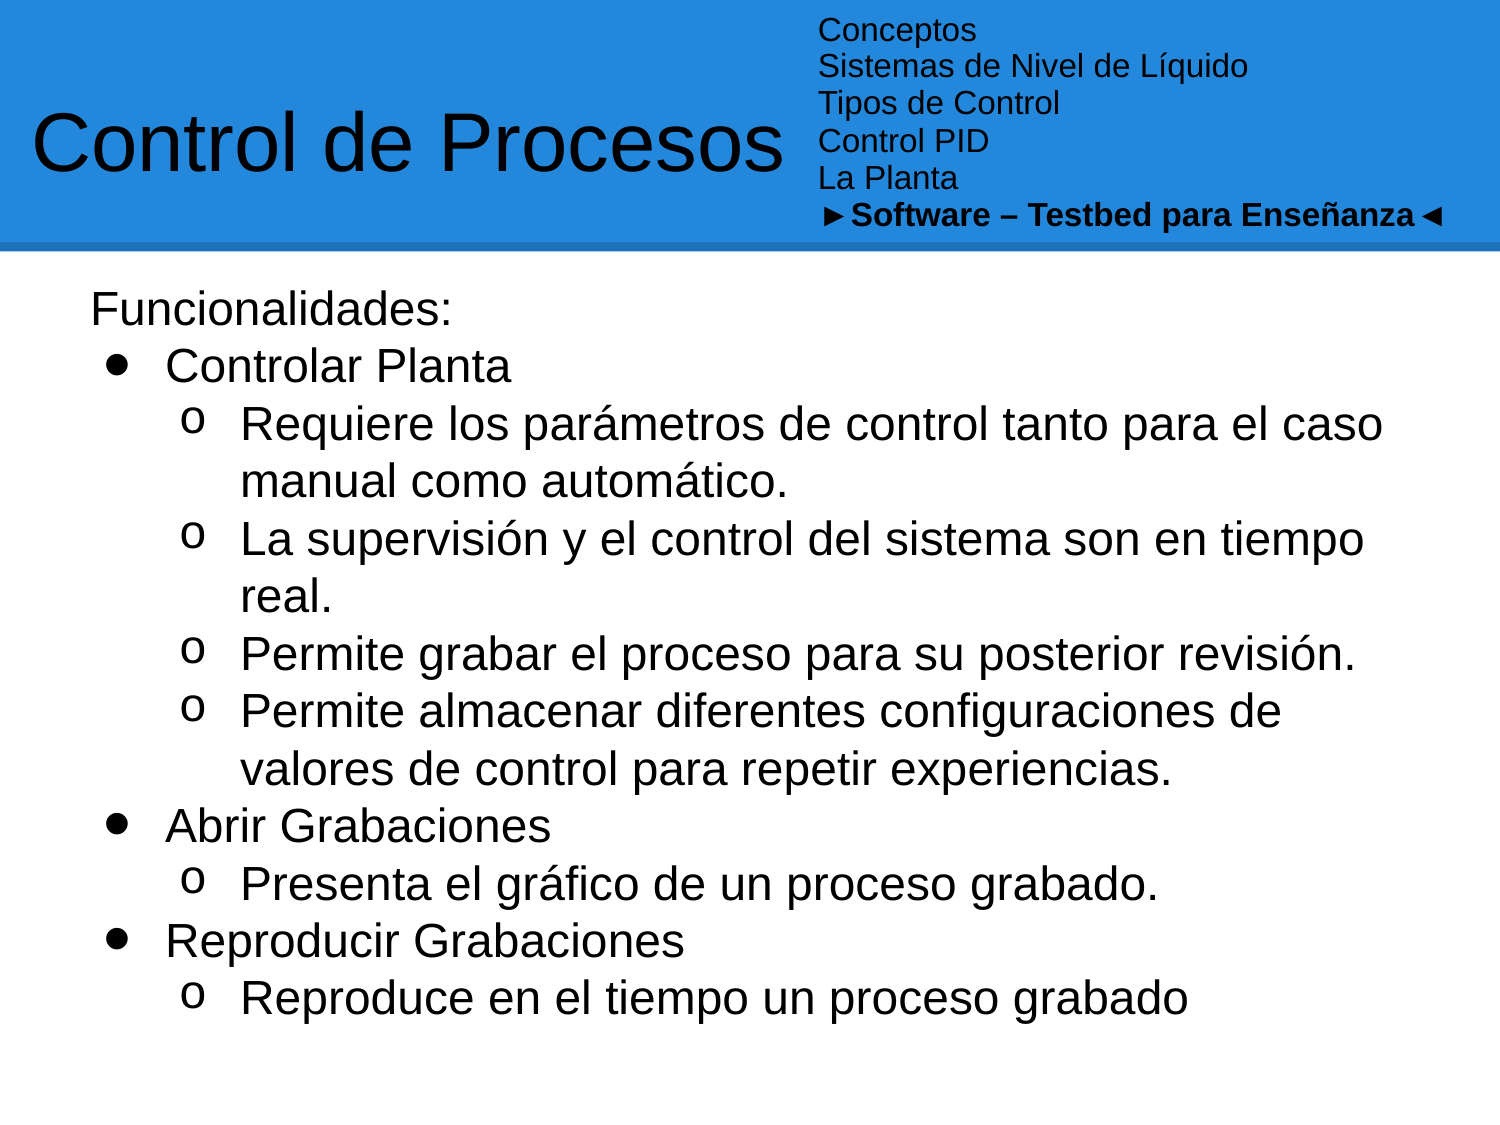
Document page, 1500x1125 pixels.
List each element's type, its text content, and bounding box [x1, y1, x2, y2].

text_box Conceptos Sistemas de Nivel de Líquido Tipos de Control Control PID La Planta ►Software – Testbed para Enseñanza◄ [803, 3, 1489, 244]
title Control de Procesos [15, 21, 803, 240]
list Funcionalidades: Controlar Planta Requiere los parámetros de control tanto para el caso manual como automático. La supervisión y el control del sistema son en tiempo real. Permite grabar el proceso para su posterior revisión. Permite almacenar diferentes configuraciones de valores de control para repetir experiencias. Abrir Grabaciones Presenta el gráfico de un proceso grabado. Reproducir Grabaciones Reproduce en el tiempo un proceso grabado [75, 262, 1425, 1040]
